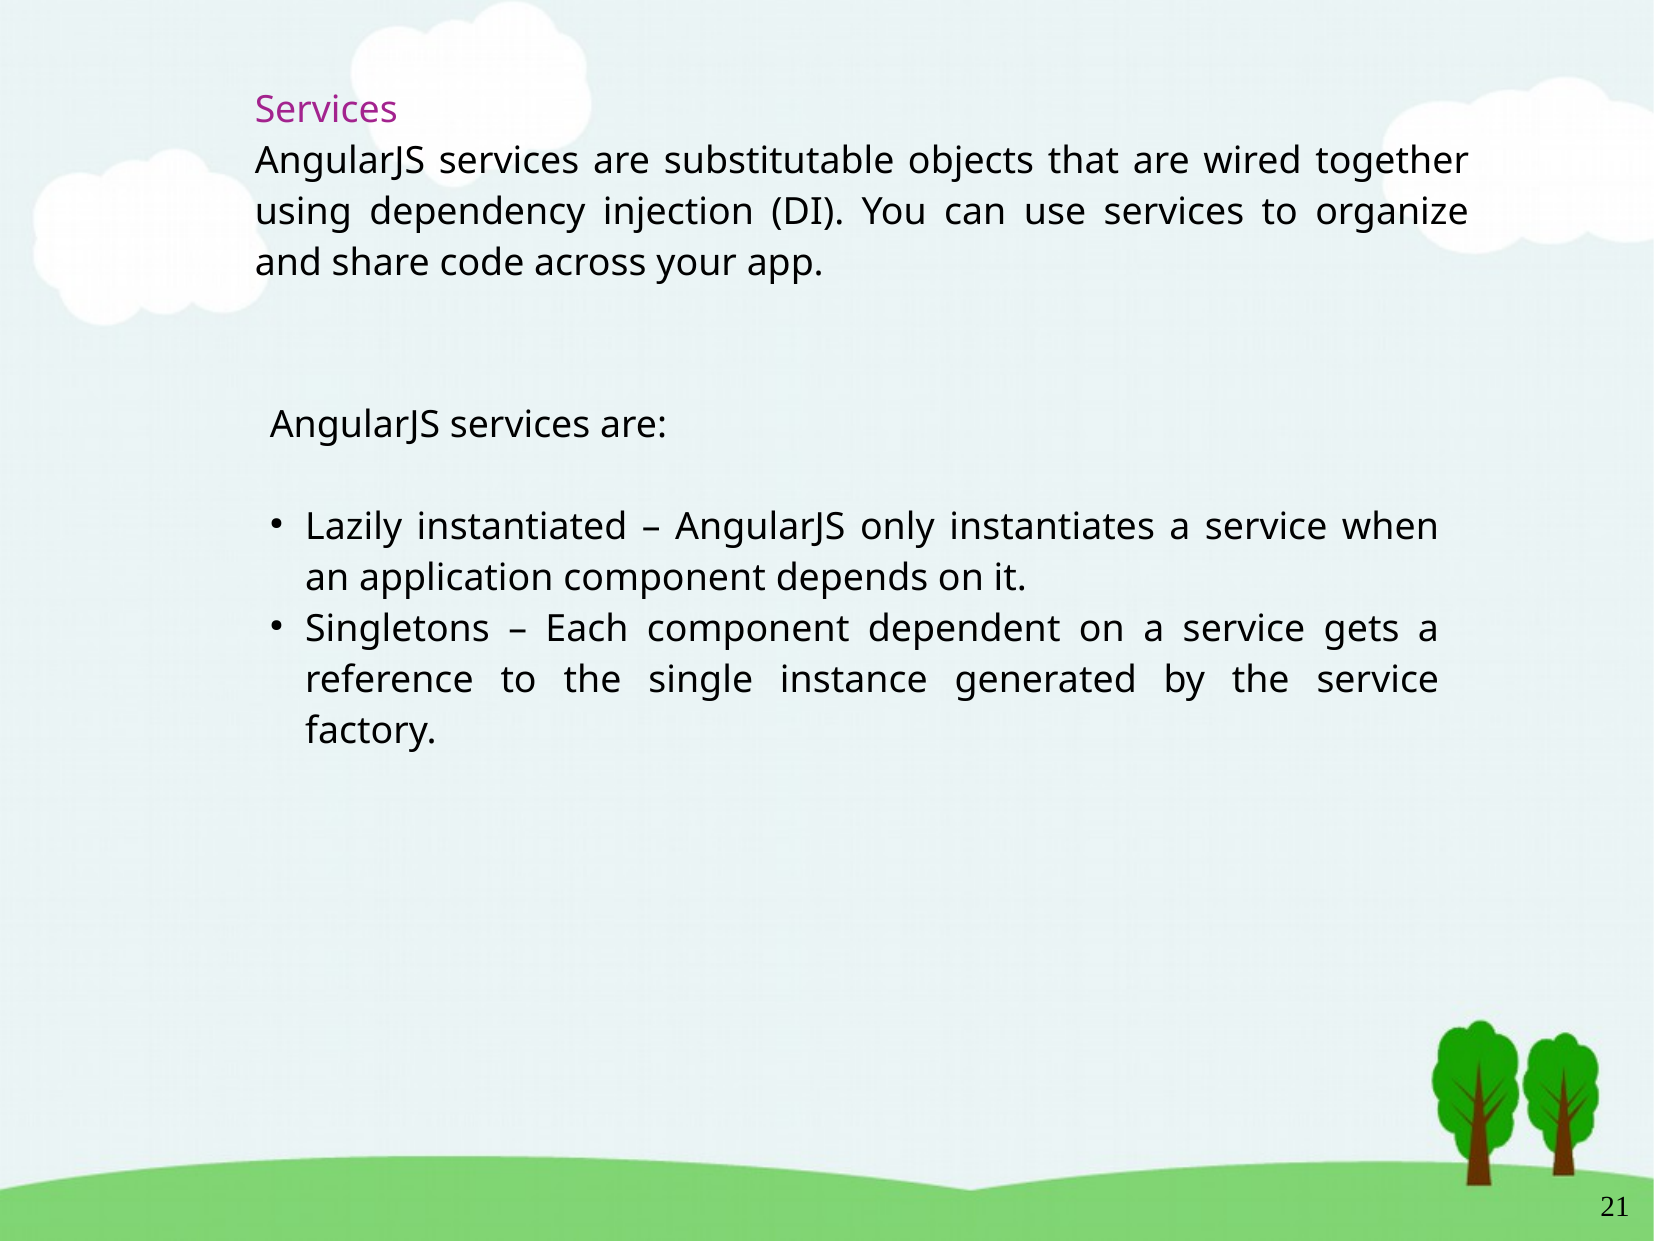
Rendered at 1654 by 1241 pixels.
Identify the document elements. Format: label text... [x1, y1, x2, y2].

picture [0, 0, 1654, 1241]
text_box Services AngularJS services are substitutable objects that are wired together using dependency injection (DI). You can use services to organize and share code across your app. [240, 75, 1486, 338]
text_box AngularJS services are: Lazily instantiated – AngularJS only instantiates a service when an application component depends on it. Singletons – Each component dependent on a service gets a reference to the single instance generated by the service factory. [255, 390, 1456, 653]
